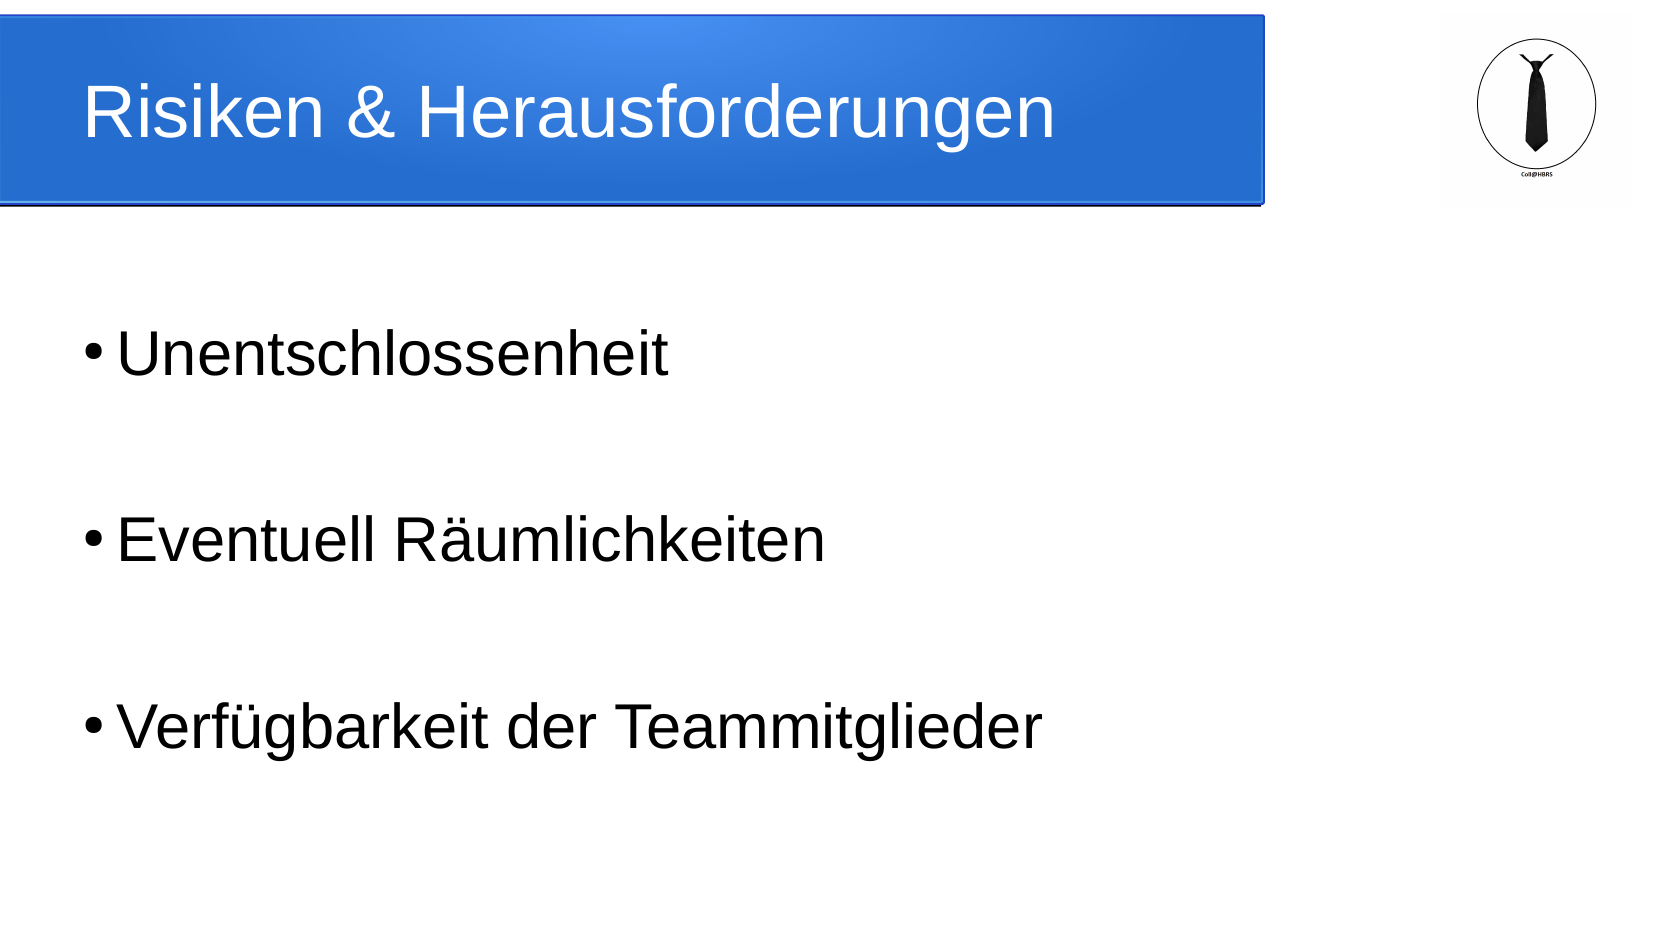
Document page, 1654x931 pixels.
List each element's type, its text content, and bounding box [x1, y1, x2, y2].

picture [1439, 14, 1633, 207]
list Unentschlossenheit Eventuell Räumlichkeiten Verfügbarkeit der Teammitglieder [82, 224, 1571, 764]
title Risiken & Herausforderungen [82, 35, 1235, 189]
